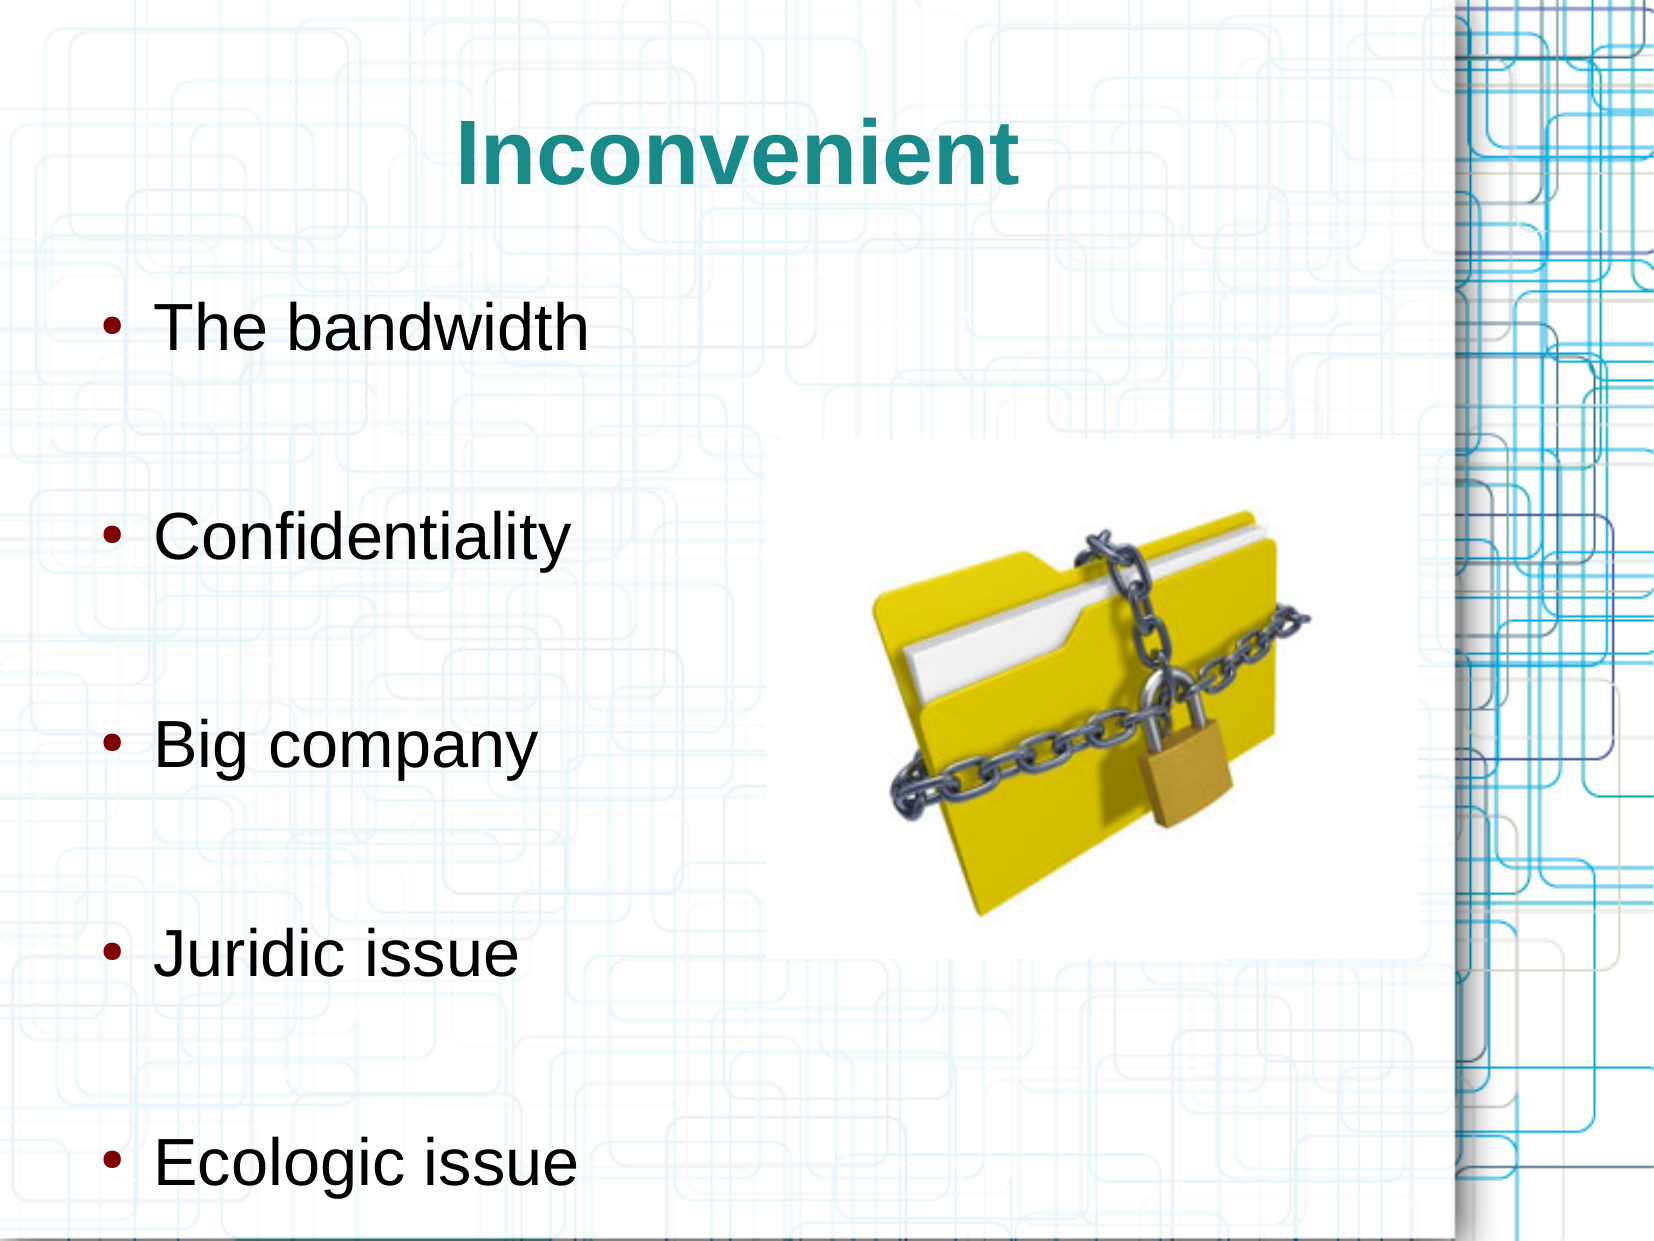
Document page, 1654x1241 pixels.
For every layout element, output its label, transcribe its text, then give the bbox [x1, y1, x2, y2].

list The bandwidth Confidentiality Big company Juridic issue Ecologic issue [82, 290, 734, 1200]
title Inconvenient [59, 56, 1418, 250]
picture [0, 0, 1654, 1241]
